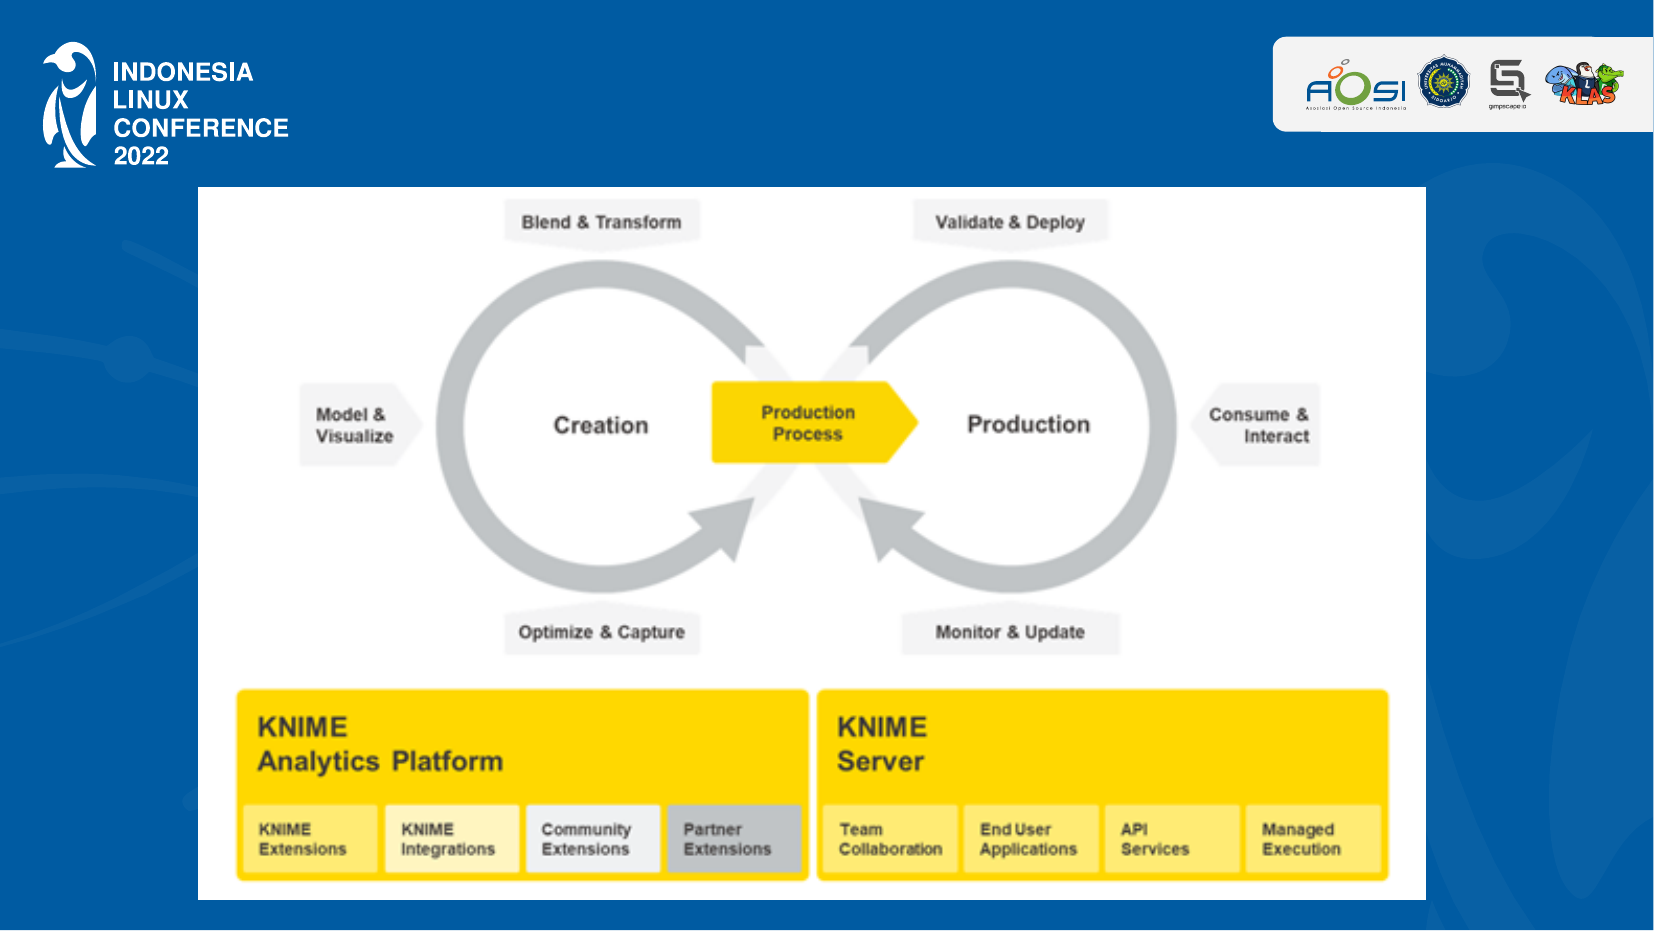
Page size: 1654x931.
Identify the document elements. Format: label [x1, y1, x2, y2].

picture [198, 187, 1426, 901]
picture [1417, 54, 1471, 108]
picture [1545, 62, 1624, 105]
